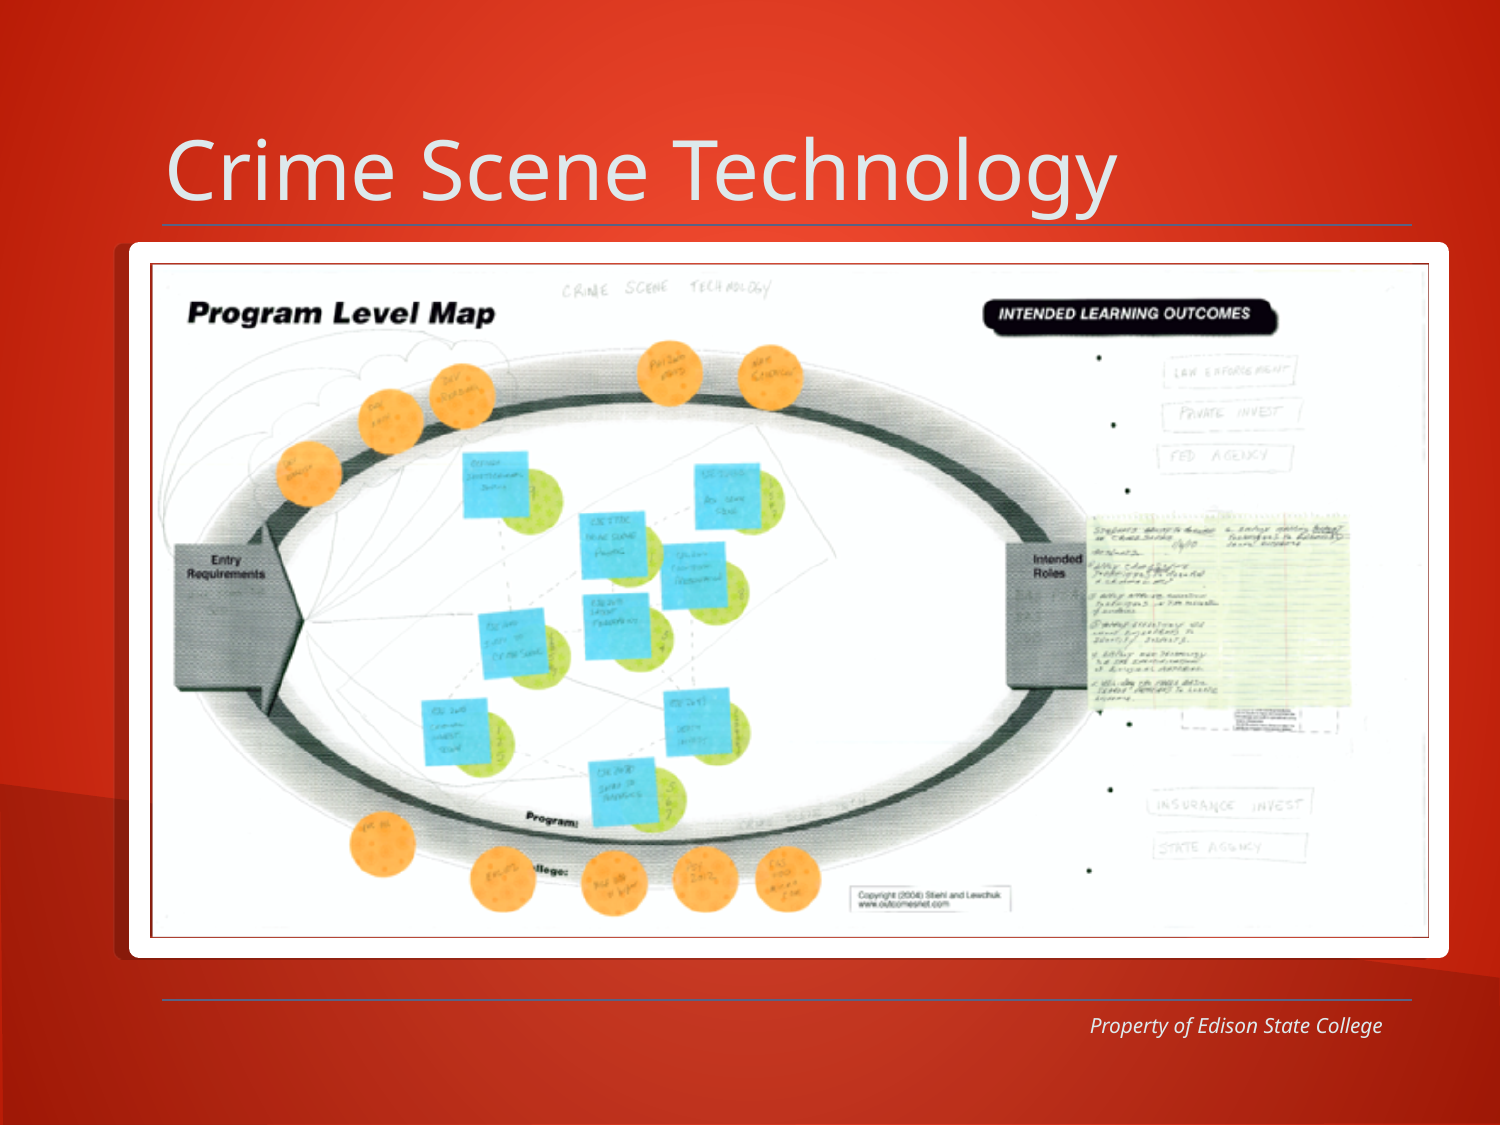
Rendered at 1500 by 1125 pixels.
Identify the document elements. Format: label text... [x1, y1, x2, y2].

footer Property of Edison State College [1074, 987, 1463, 1063]
title Crime Scene Technology [150, 45, 1425, 233]
picture [150, 262, 1429, 938]
